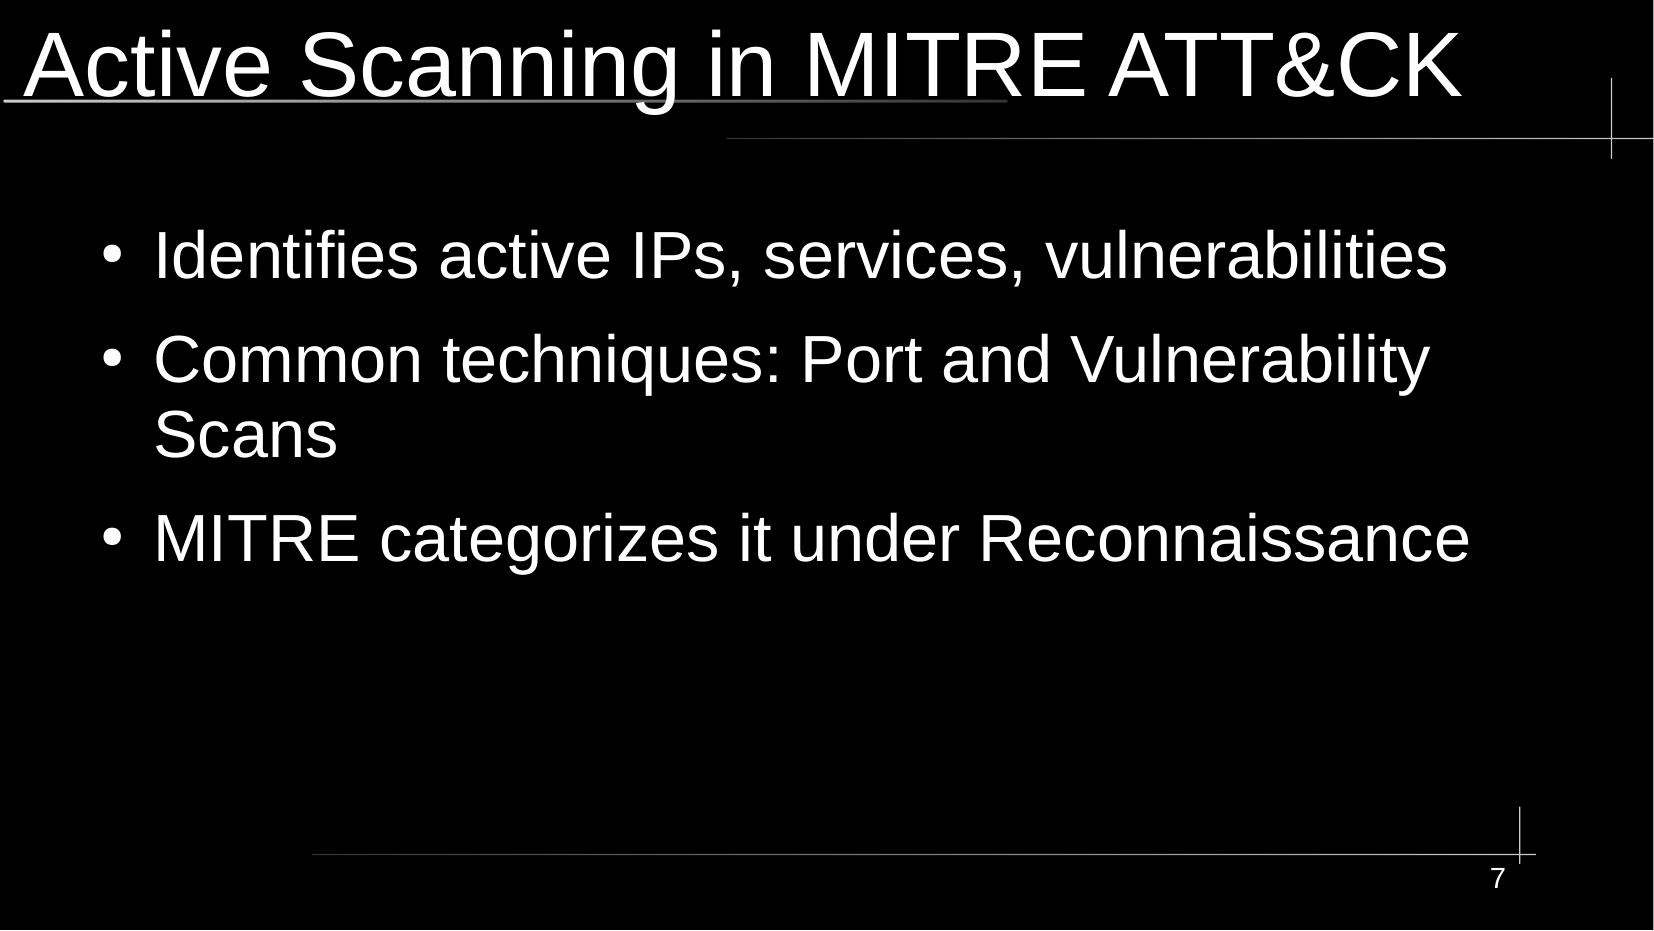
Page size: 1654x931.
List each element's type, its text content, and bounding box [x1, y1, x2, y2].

title Active Scanning in MITRE ATT&CK [23, 11, 1589, 119]
list Identifies active IPs, services, vulnerabilities Common techniques: Port and Vulnerability Scans MITRE categorizes it under Reconnaissance [82, 217, 1571, 758]
